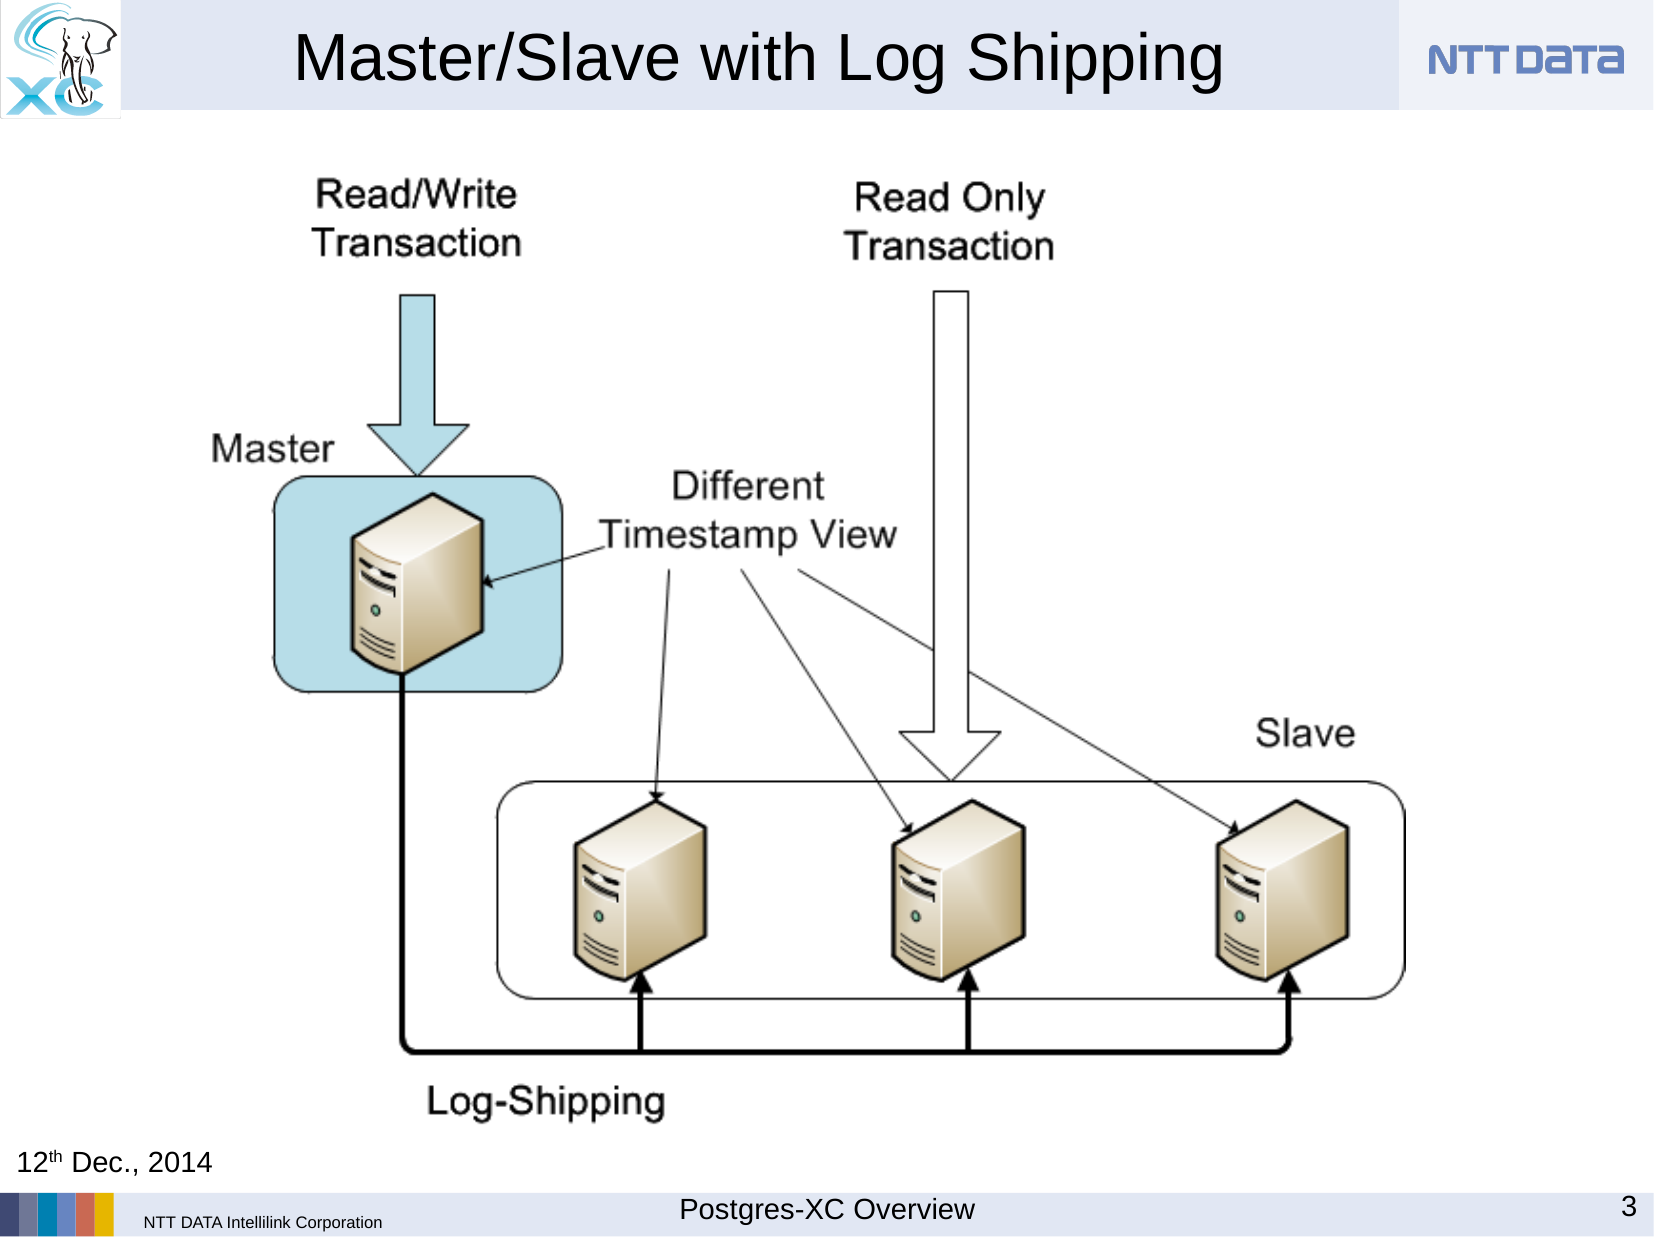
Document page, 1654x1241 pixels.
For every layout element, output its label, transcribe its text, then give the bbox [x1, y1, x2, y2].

picture [1429, 45, 1624, 74]
picture [0, 0, 121, 119]
title Master/Slave with Log Shipping [120, 3, 1399, 110]
picture [211, 165, 1406, 1128]
